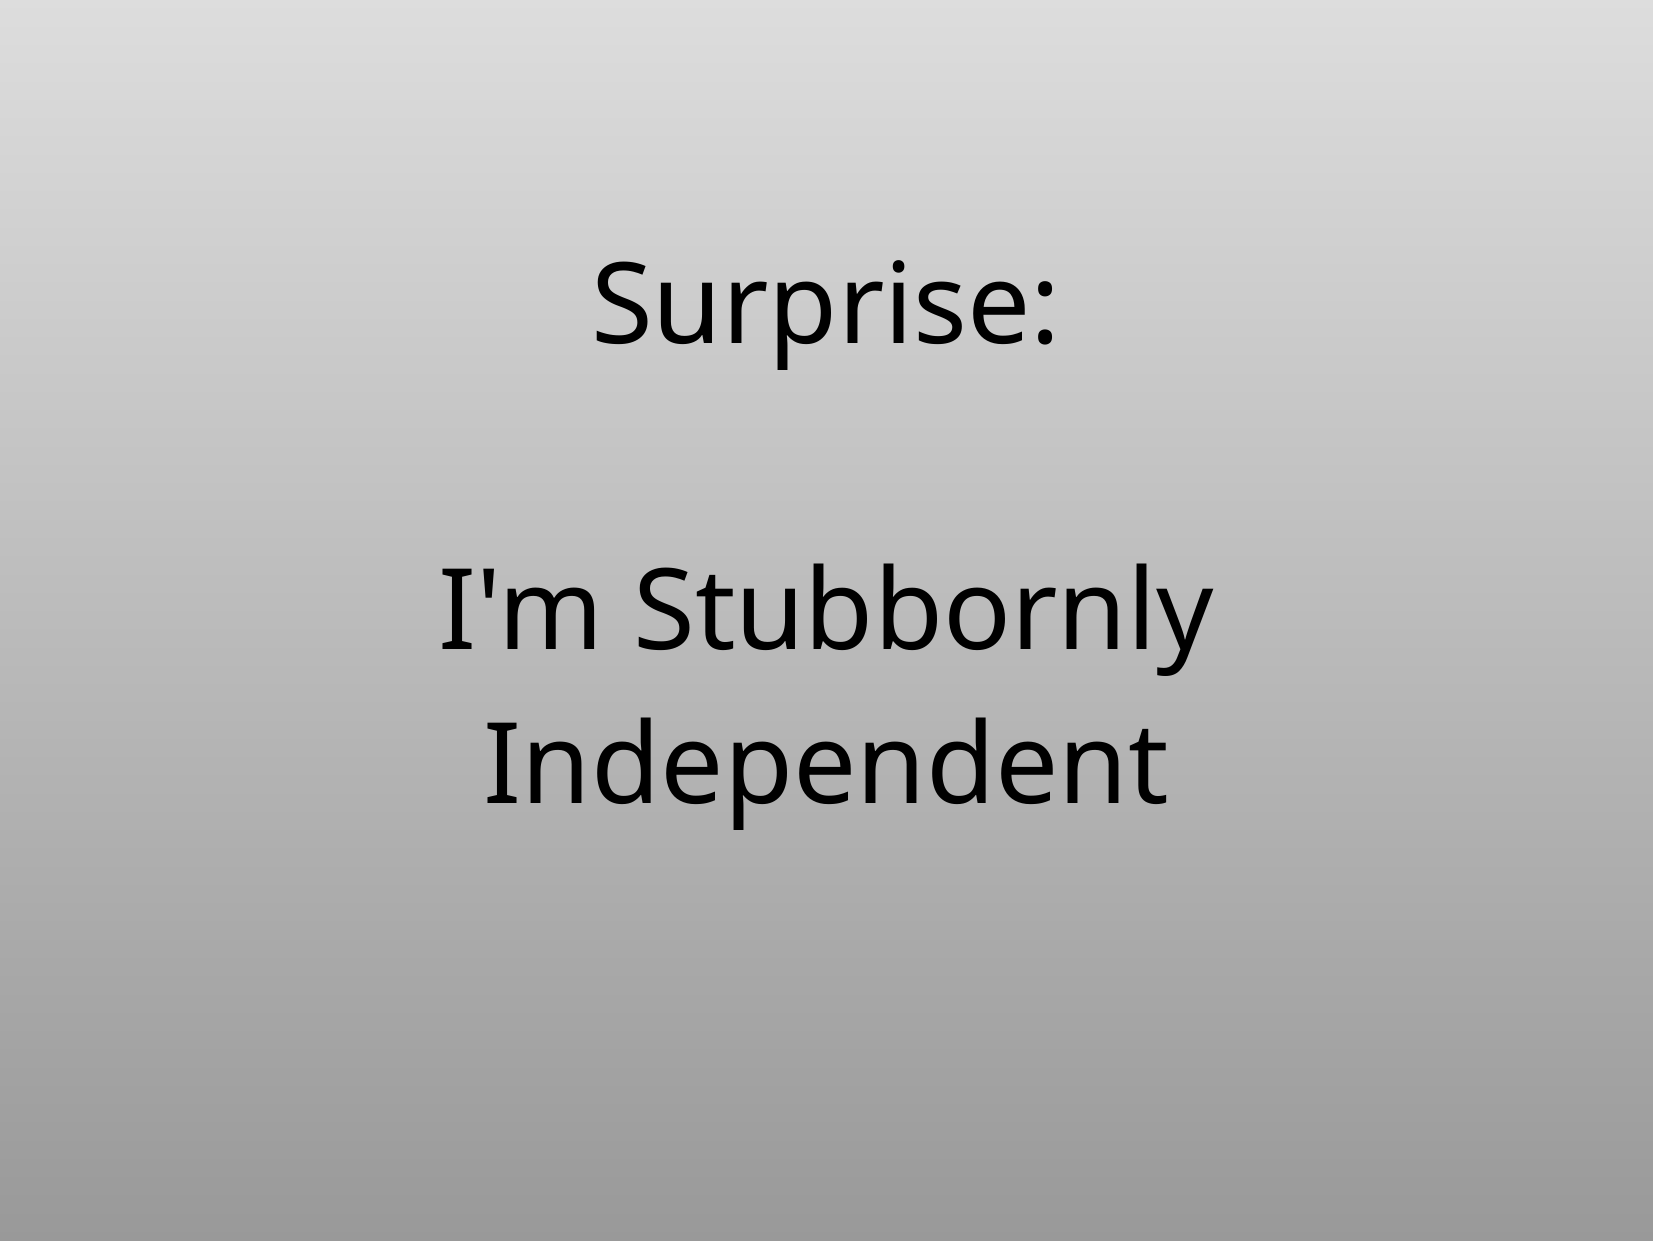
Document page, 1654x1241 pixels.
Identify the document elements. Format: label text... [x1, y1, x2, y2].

subtitle Surprise: I'm Stubbornly Independent [82, 49, 1571, 1010]
